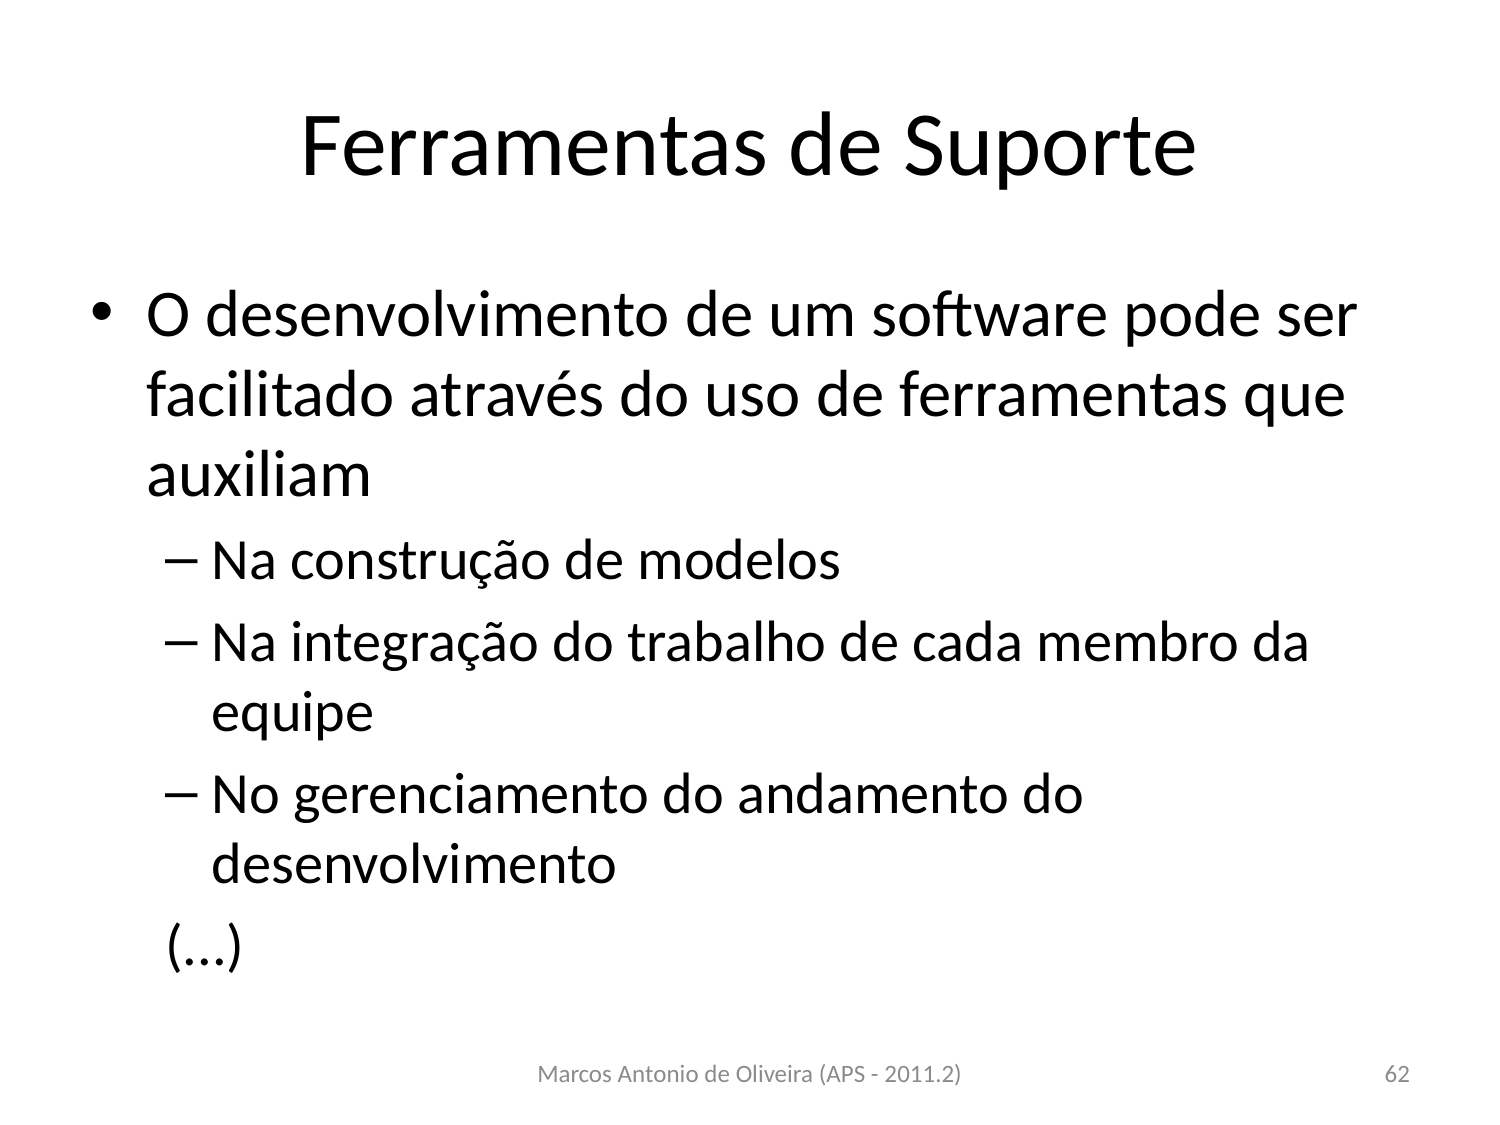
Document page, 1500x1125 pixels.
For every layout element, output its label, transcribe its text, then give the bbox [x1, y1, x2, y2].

title Ferramentas de Suporte [75, 45, 1425, 233]
slide_number <número> [1074, 1042, 1425, 1103]
footer Marcos Antonio de Oliveira (APS - 2011.2) [512, 1042, 988, 1103]
list O desenvolvimento de um software pode ser facilitado através do uso de ferramentas que auxiliam Na construção de modelos Na integração do trabalho de cada membro da equipe No gerenciamento do andamento do desenvolvimento (...) [75, 262, 1425, 1005]
